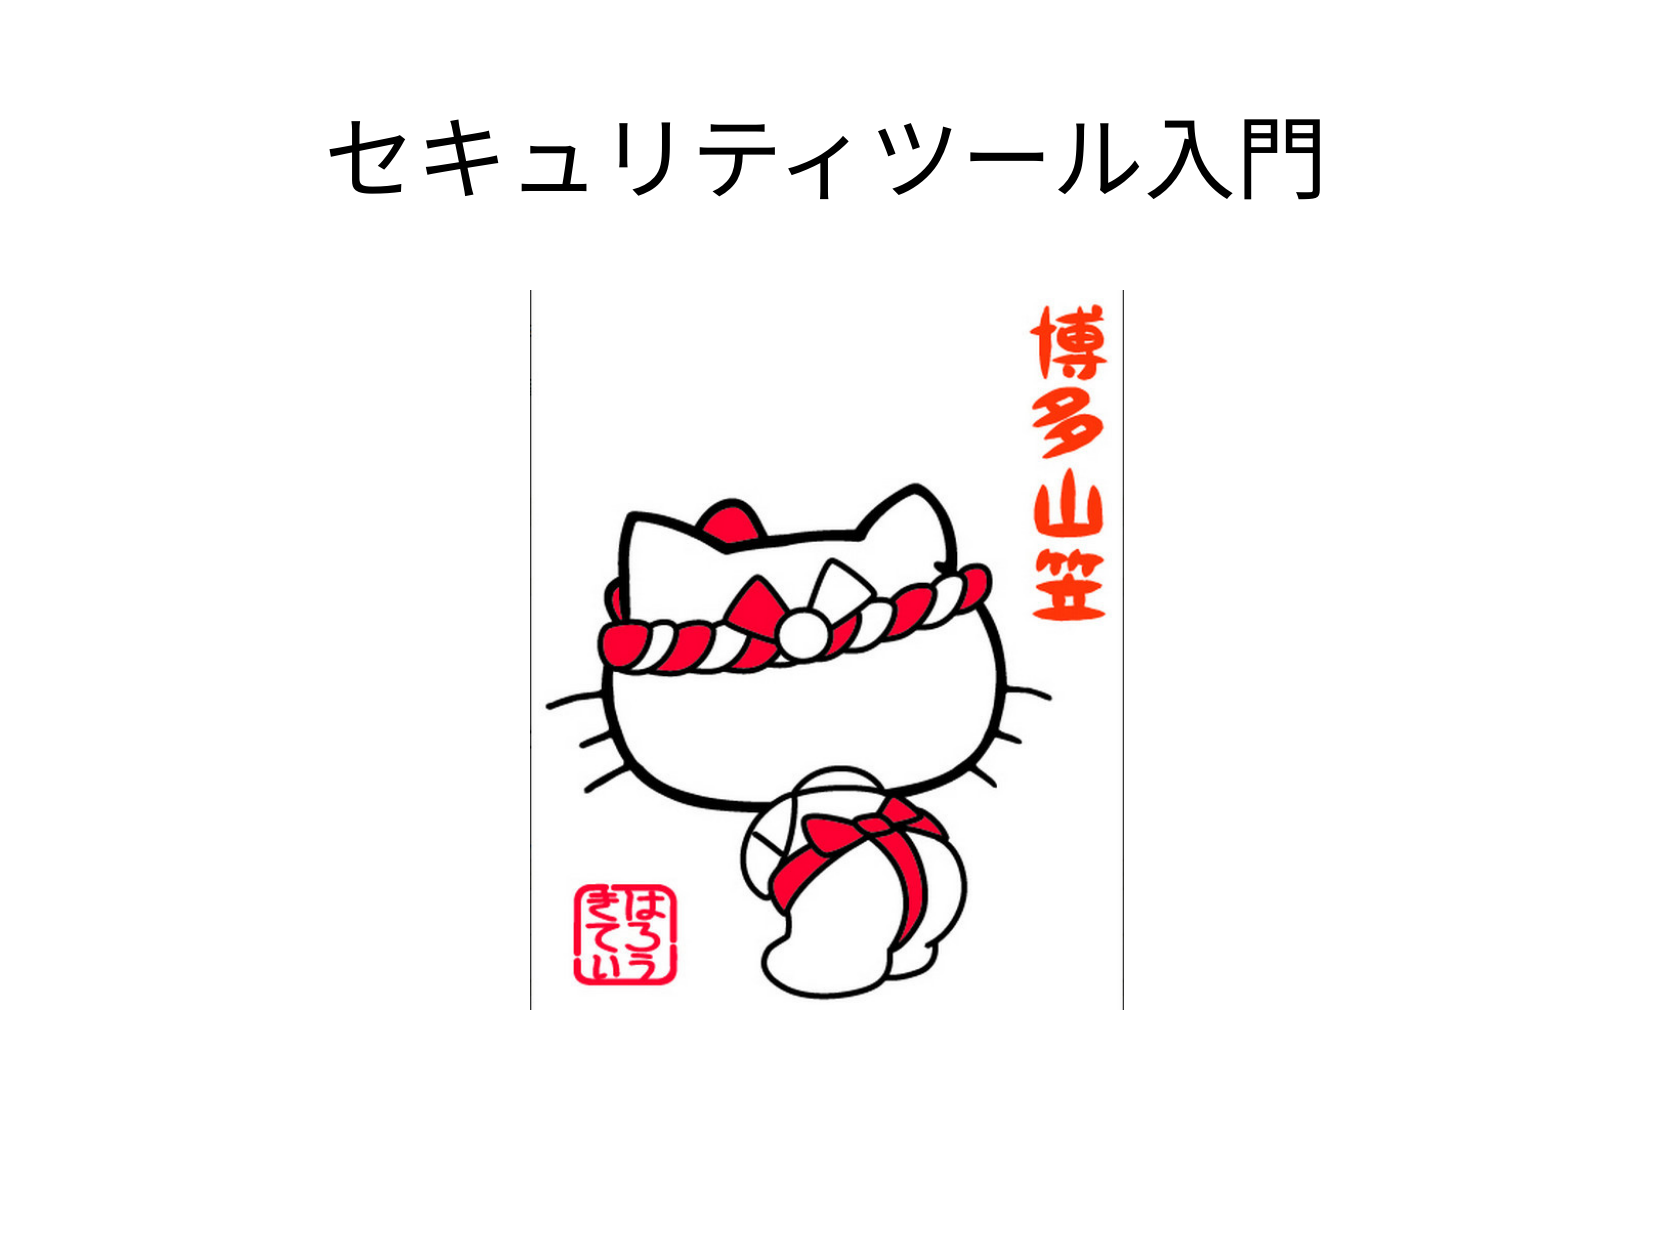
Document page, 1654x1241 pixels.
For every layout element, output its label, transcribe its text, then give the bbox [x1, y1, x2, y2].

title セキュリティツール入門 [82, 49, 1571, 257]
picture [530, 290, 1124, 1010]
